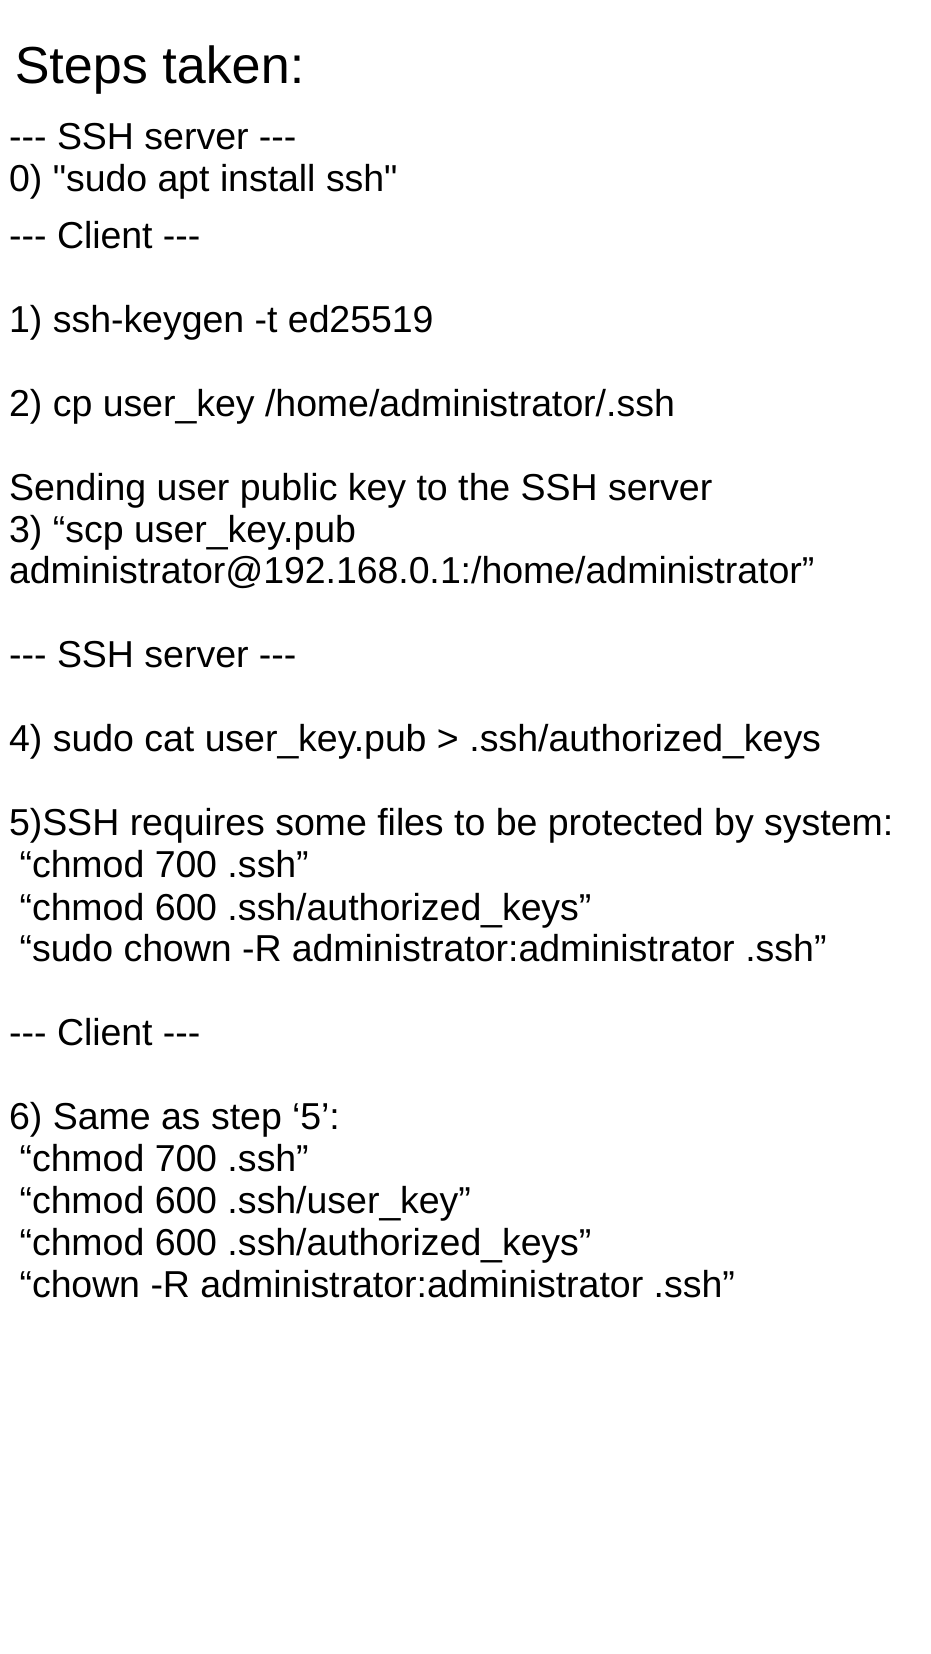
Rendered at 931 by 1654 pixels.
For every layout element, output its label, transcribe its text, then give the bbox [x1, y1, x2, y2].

text_box --- Client --- 1) ssh-keygen -t ed25519 2) cp user_key /home/administrator/.ssh Sending user public key to the SSH server 3) “scp user_key.pub administrator@192.168.0.1:/home/administrator” --- SSH server --- 4) sudo cat user_key.pub > .ssh/authorized_keys 5)SSH requires some files to be protected by system: “chmod 700 .ssh” “chmod 600 .ssh/authorized_keys” “sudo chown -R administrator:administrator .ssh” --- Client --- 6) Same as step ‘5’: “chmod 700 .ssh” “chmod 600 .ssh/user_key” “chmod 600 .ssh/authorized_keys” “chown -R administrator:administrator .ssh” [0, 206, 914, 1654]
text_box Steps taken: [0, 29, 319, 65]
text_box --- SSH server --- 0) "sudo apt install ssh" [0, 65, 414, 206]
